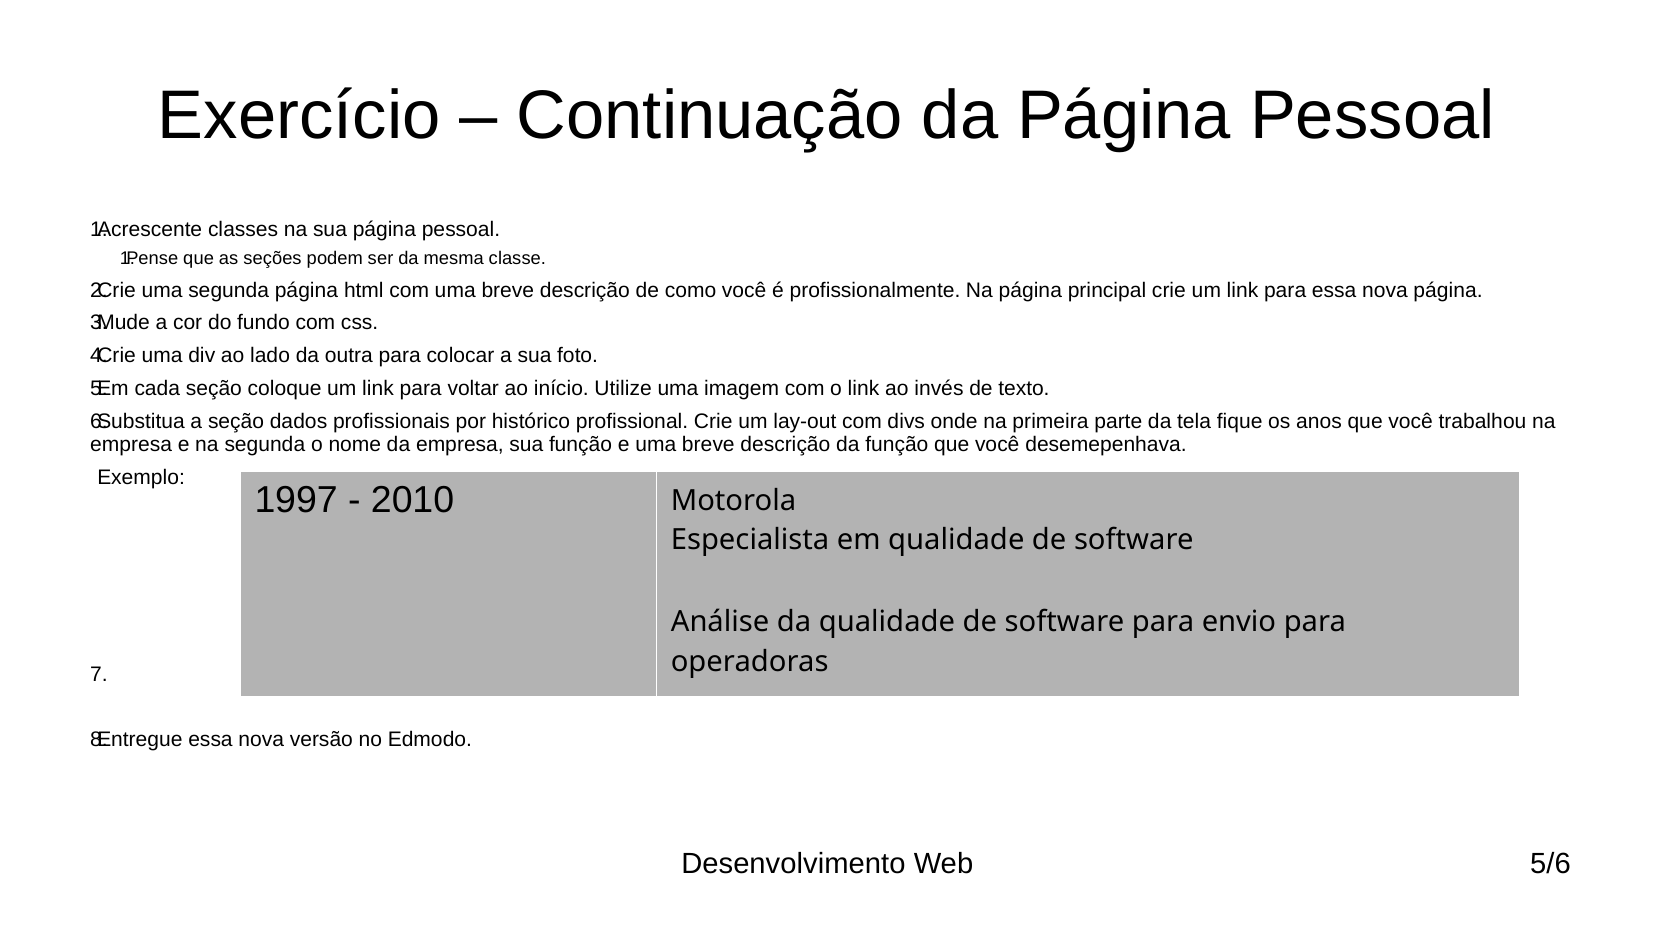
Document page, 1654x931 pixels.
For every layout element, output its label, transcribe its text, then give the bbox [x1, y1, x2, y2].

table_header 1997 - 2010 [241, 472, 656, 696]
table_header Motorola Especialista em qualidade de software Análise da qualidade de software para envio para operadoras [657, 472, 1519, 696]
title Exercício – Continuação da Página Pessoal [82, 37, 1571, 193]
list Acrescente classes na sua página pessoal. Pense que as seções podem ser da mesma classe. Crie uma segunda página html com uma breve descrição de como você é profissionalmente. Na página principal crie um link para essa nova página. Mude a cor do fundo com css. Crie uma div ao lado da outra para colocar a sua foto. Em cada seção coloque um link para voltar ao início. Utilize uma imagem com o link ao invés de texto. Substitua a seção dados profissionais por histórico profissional. Crie um lay-out com divs onde na primeira parte da tela fique os anos que você trabalhou na empresa e na segunda o nome da empresa, sua função e uma breve descrição da função que você desemepenhava. Exemplo: Entregue essa nova versão no Edmodo. [82, 217, 1571, 758]
